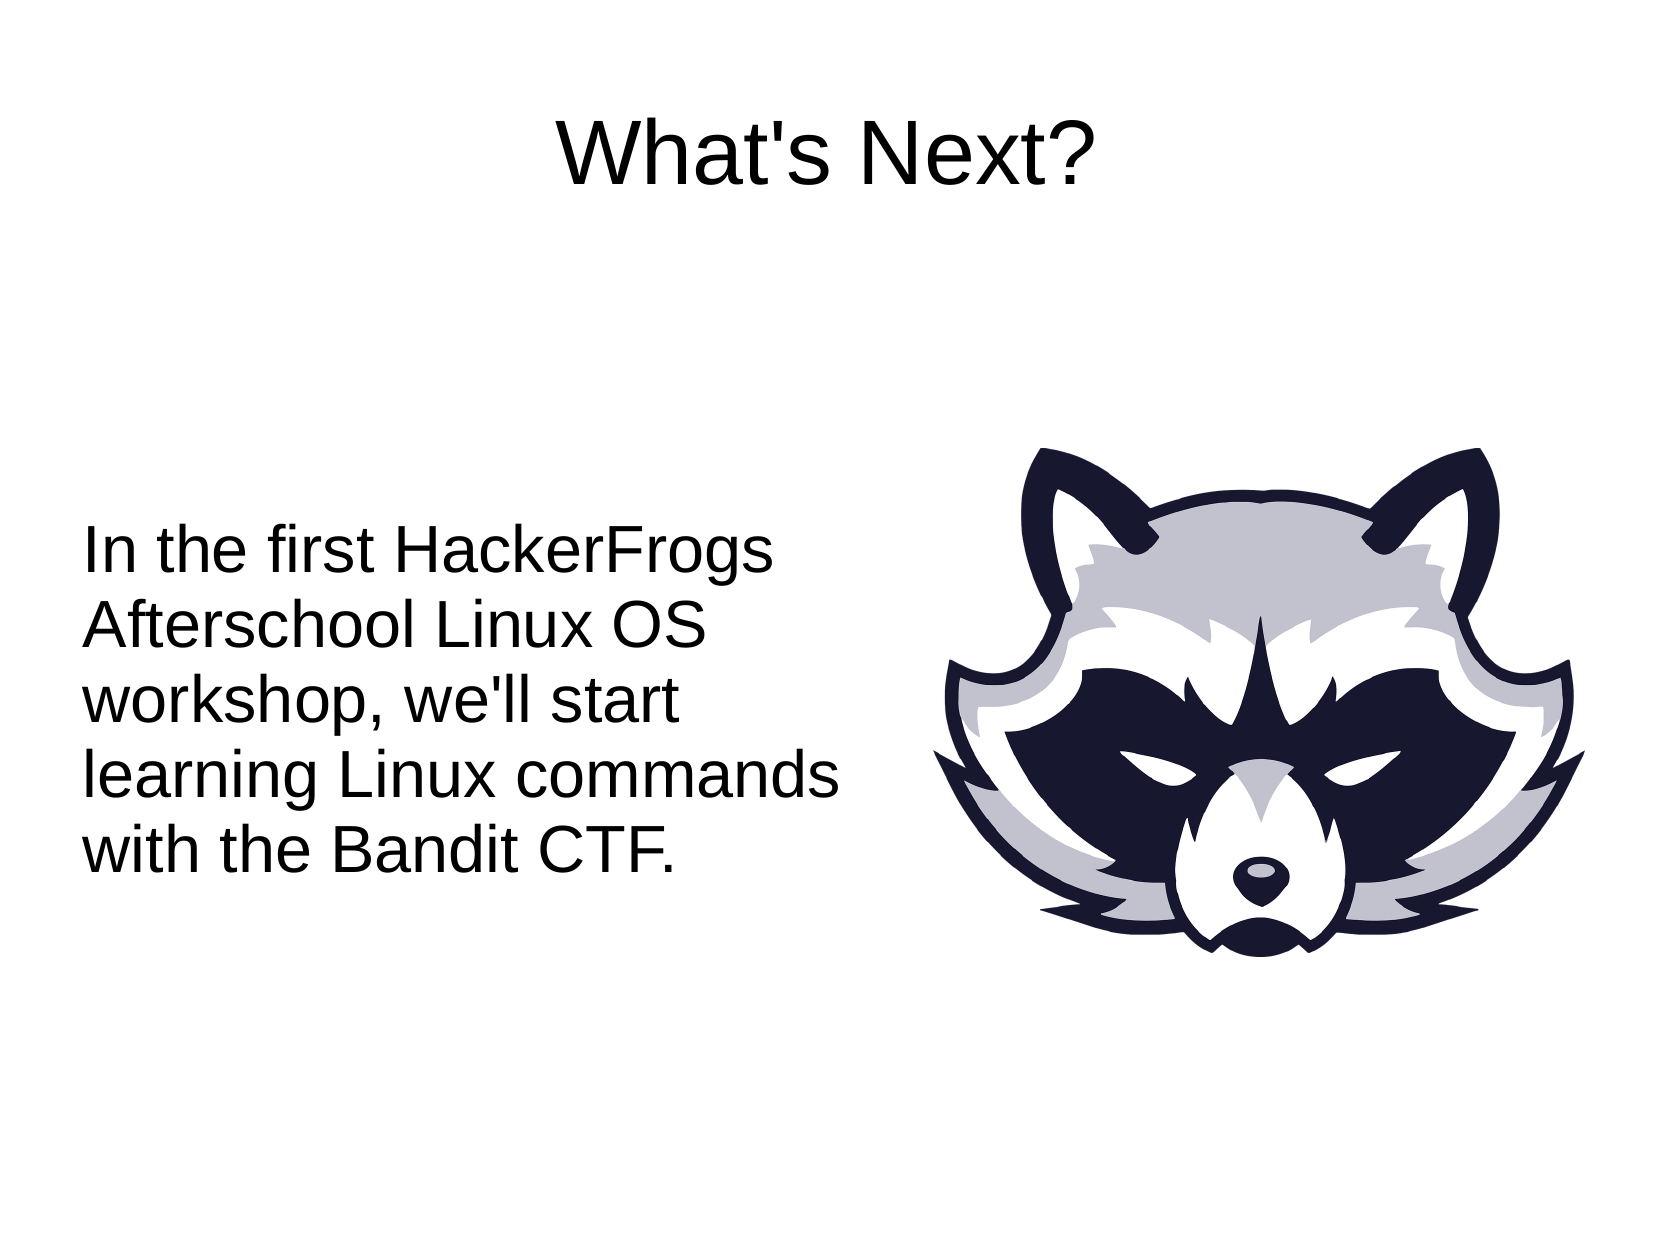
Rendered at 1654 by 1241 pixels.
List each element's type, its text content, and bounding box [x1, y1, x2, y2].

picture [933, 448, 1585, 957]
title What's Next? [82, 49, 1571, 257]
subtitle In the first HackerFrogs Afterschool Linux OS workshop, we'll start learning Linux commands with the Bandit CTF. [82, 290, 1571, 1109]
